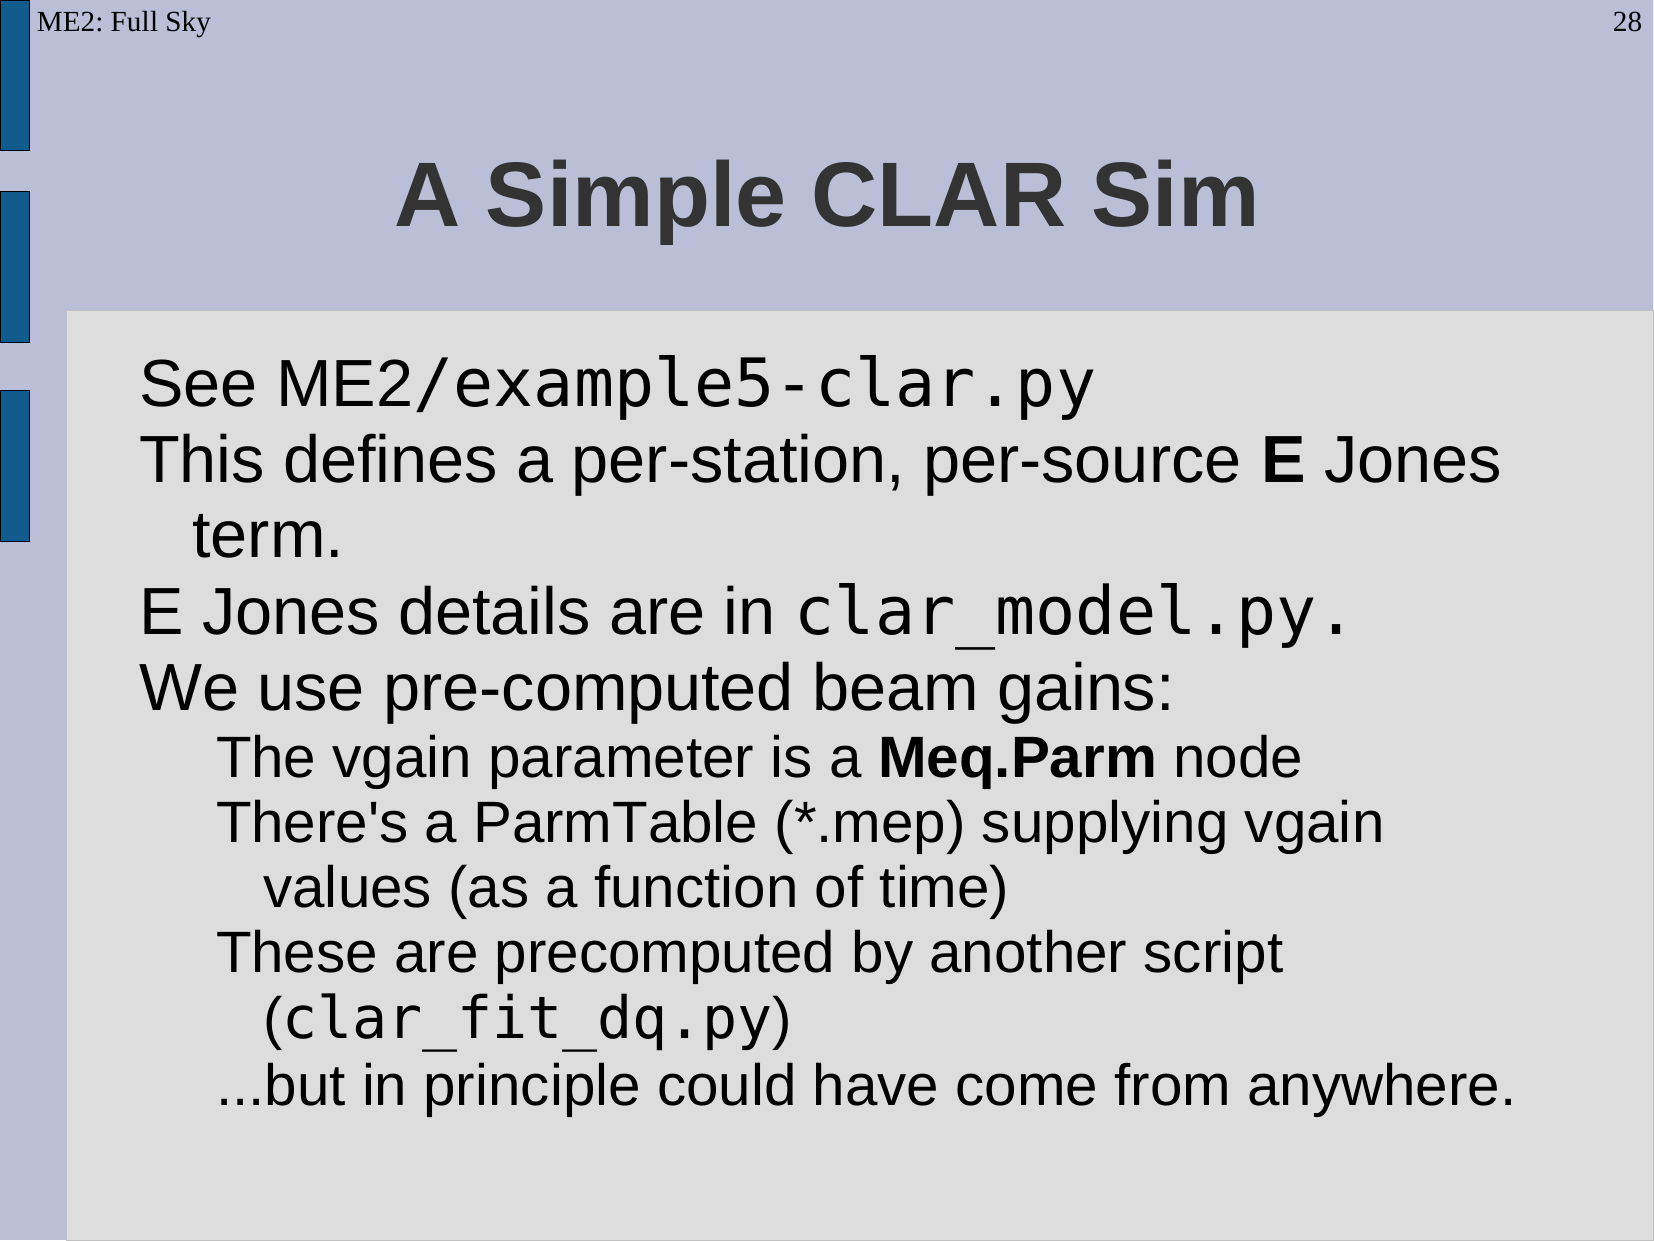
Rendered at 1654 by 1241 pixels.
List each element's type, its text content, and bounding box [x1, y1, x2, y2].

title A Simple CLAR Sim [121, 91, 1534, 299]
list [123, 787, 1536, 1241]
list See ME2/example5-clar.py This defines a per-station, per-source E Jones term. E Jones details are in clar_model.py. We use pre-computed beam gains: The vgain parameter is a Meq.Parm node There's a ParmTable (*.mep) supplying vgain values (as a function of time) These are precomputed by another script (clar_fit_dq.py) ...but in principle could have come from anywhere. [121, 344, 1534, 1208]
